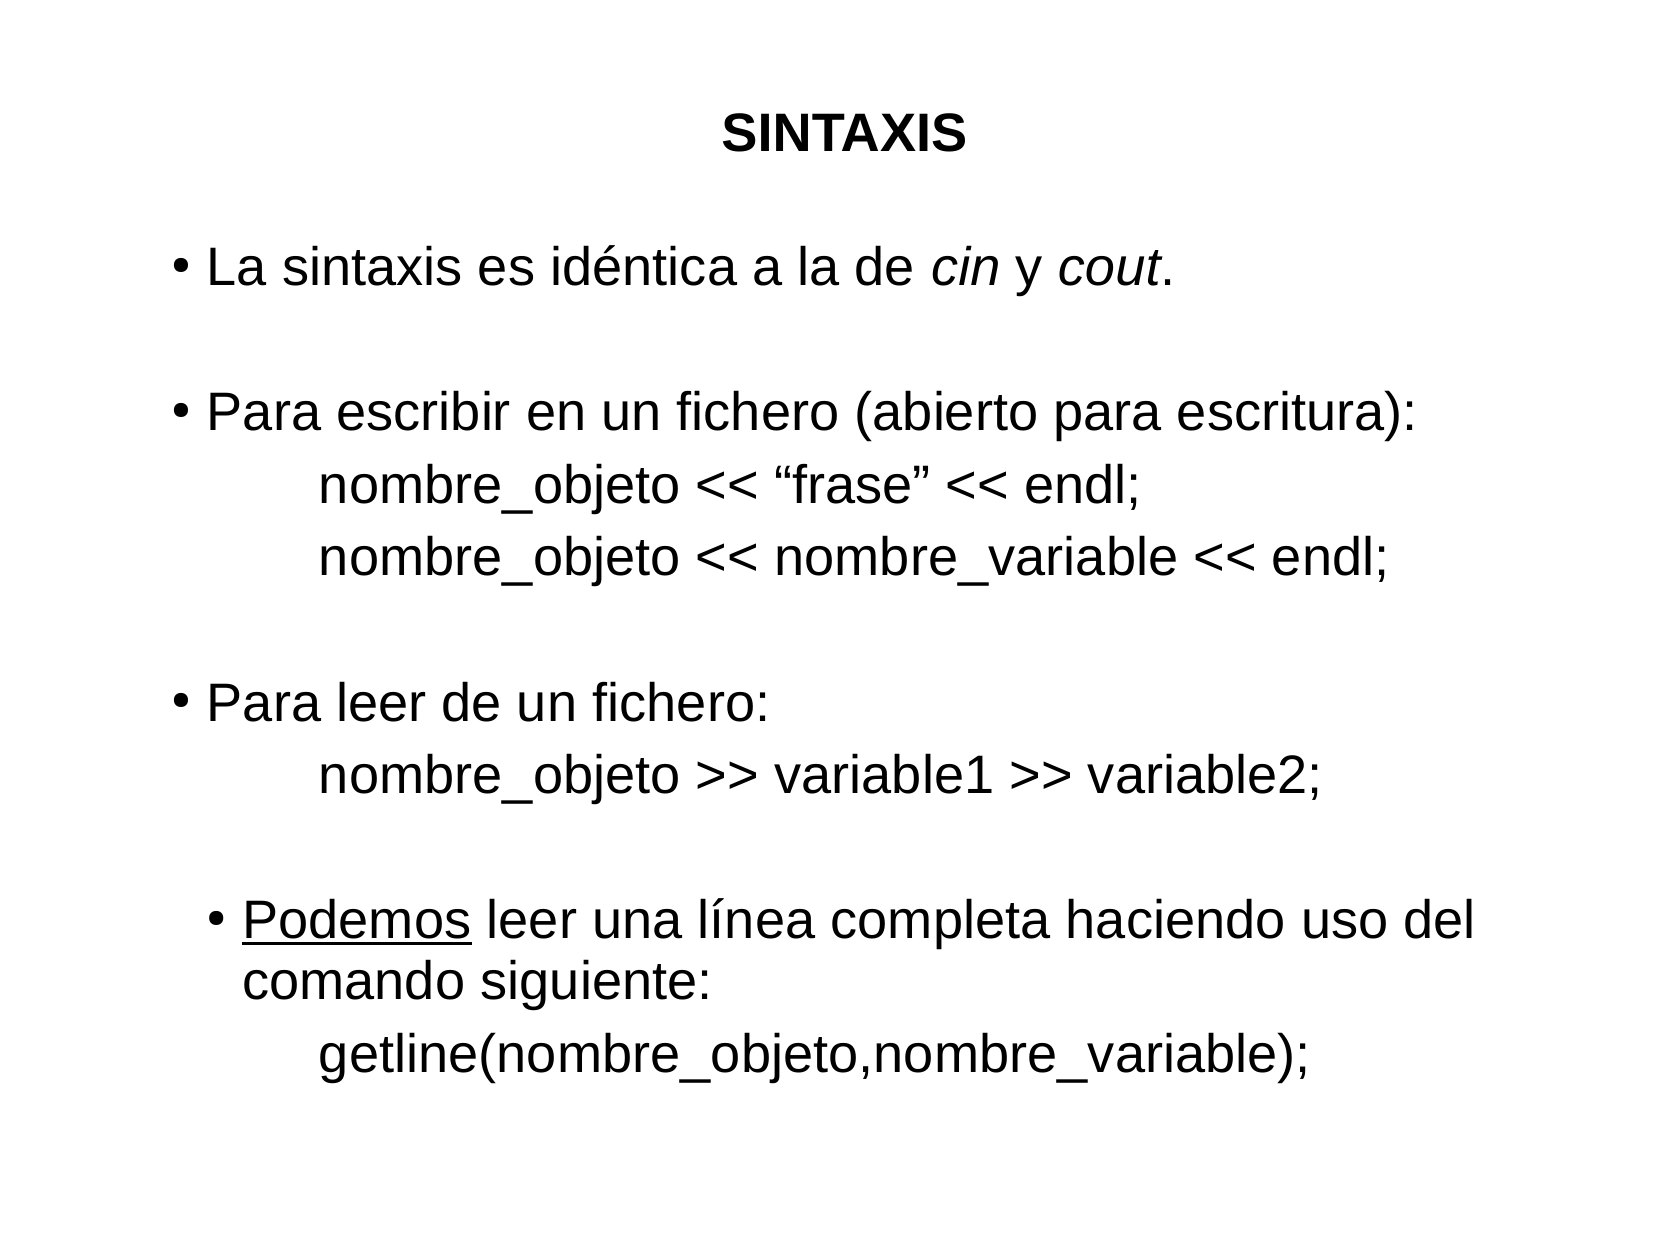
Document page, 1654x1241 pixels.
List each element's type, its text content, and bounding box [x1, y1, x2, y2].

title SINTAXIS [82, 29, 1571, 237]
subtitle La sintaxis es idéntica a la de cin y cout. Para escribir en un fichero (abierto para escritura): nombre_objeto << “frase” << endl; nombre_objeto << nombre_variable << endl; Para leer de un fichero: nombre_objeto >> variable1 >> variable2; Podemos leer una línea completa haciendo uso del comando siguiente: getline(nombre_objeto,nombre_variable); [171, 236, 1483, 1241]
